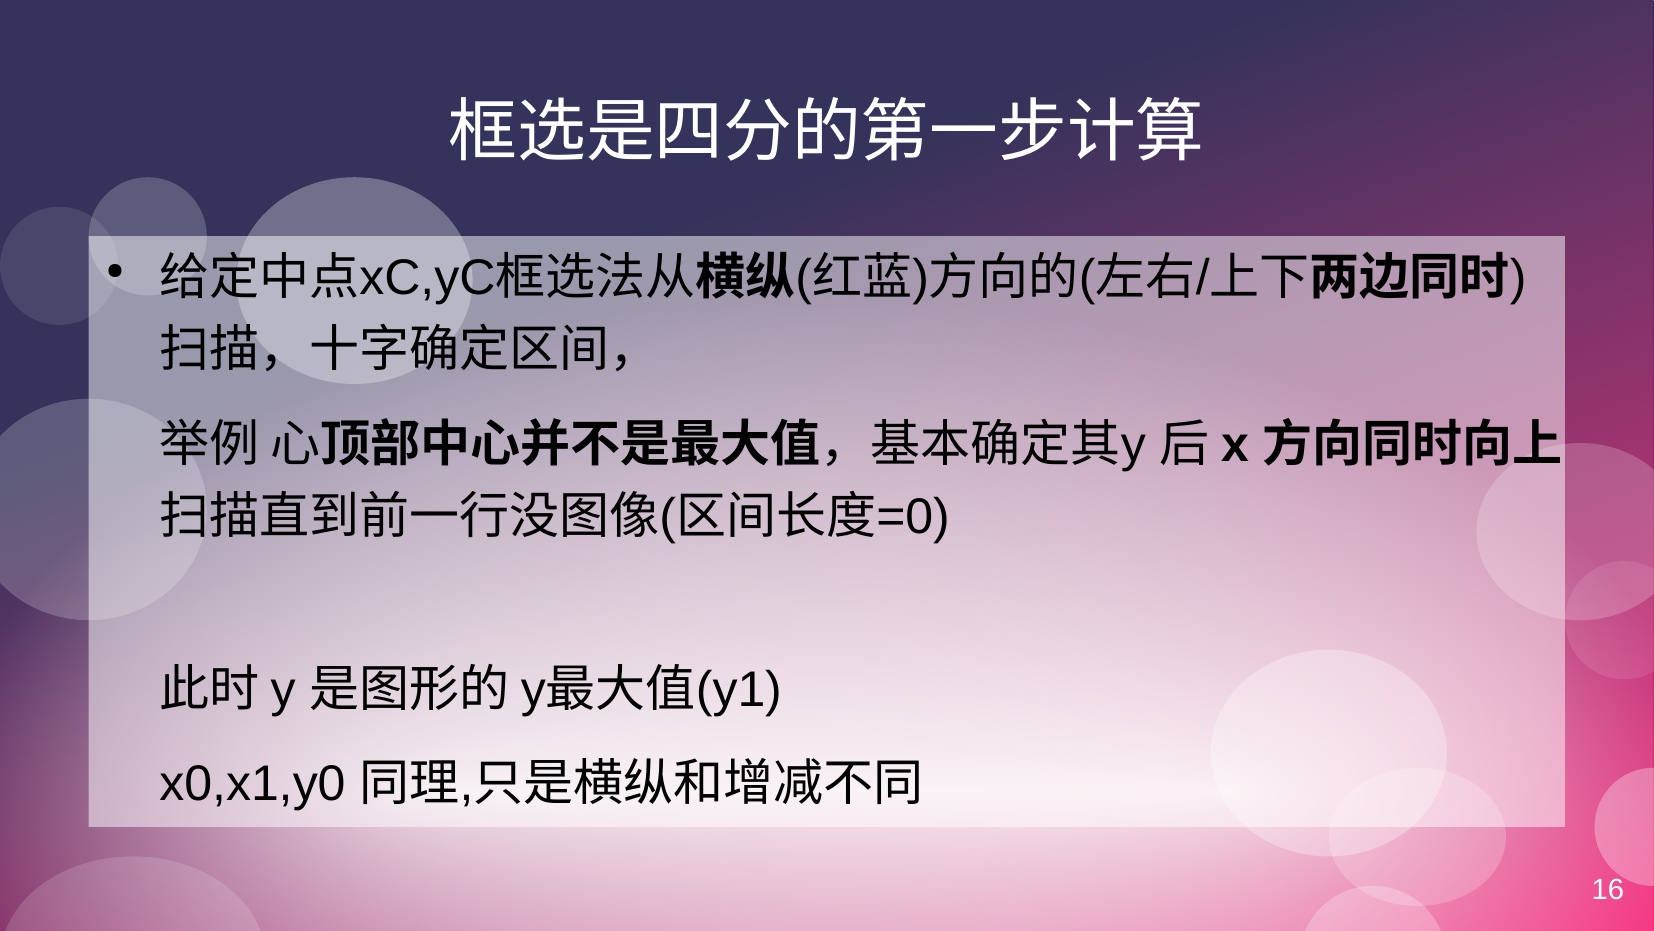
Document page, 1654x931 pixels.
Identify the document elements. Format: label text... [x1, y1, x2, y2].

list 给定中点xC,yC框选法从横纵(红蓝)方向的(左右/上下两边同时)扫描，十字确定区间， 举例 心顶部中心并不是最大值，基本确定其y 后 x 方向同时向上扫描直到前一行没图像(区间长度=0) 此时 y 是图形的 y最大值(y1) x0,x1,y0 同理,只是横纵和增减不同 [88, 236, 1565, 827]
title 框选是四分的第一步计算 [88, 44, 1565, 207]
